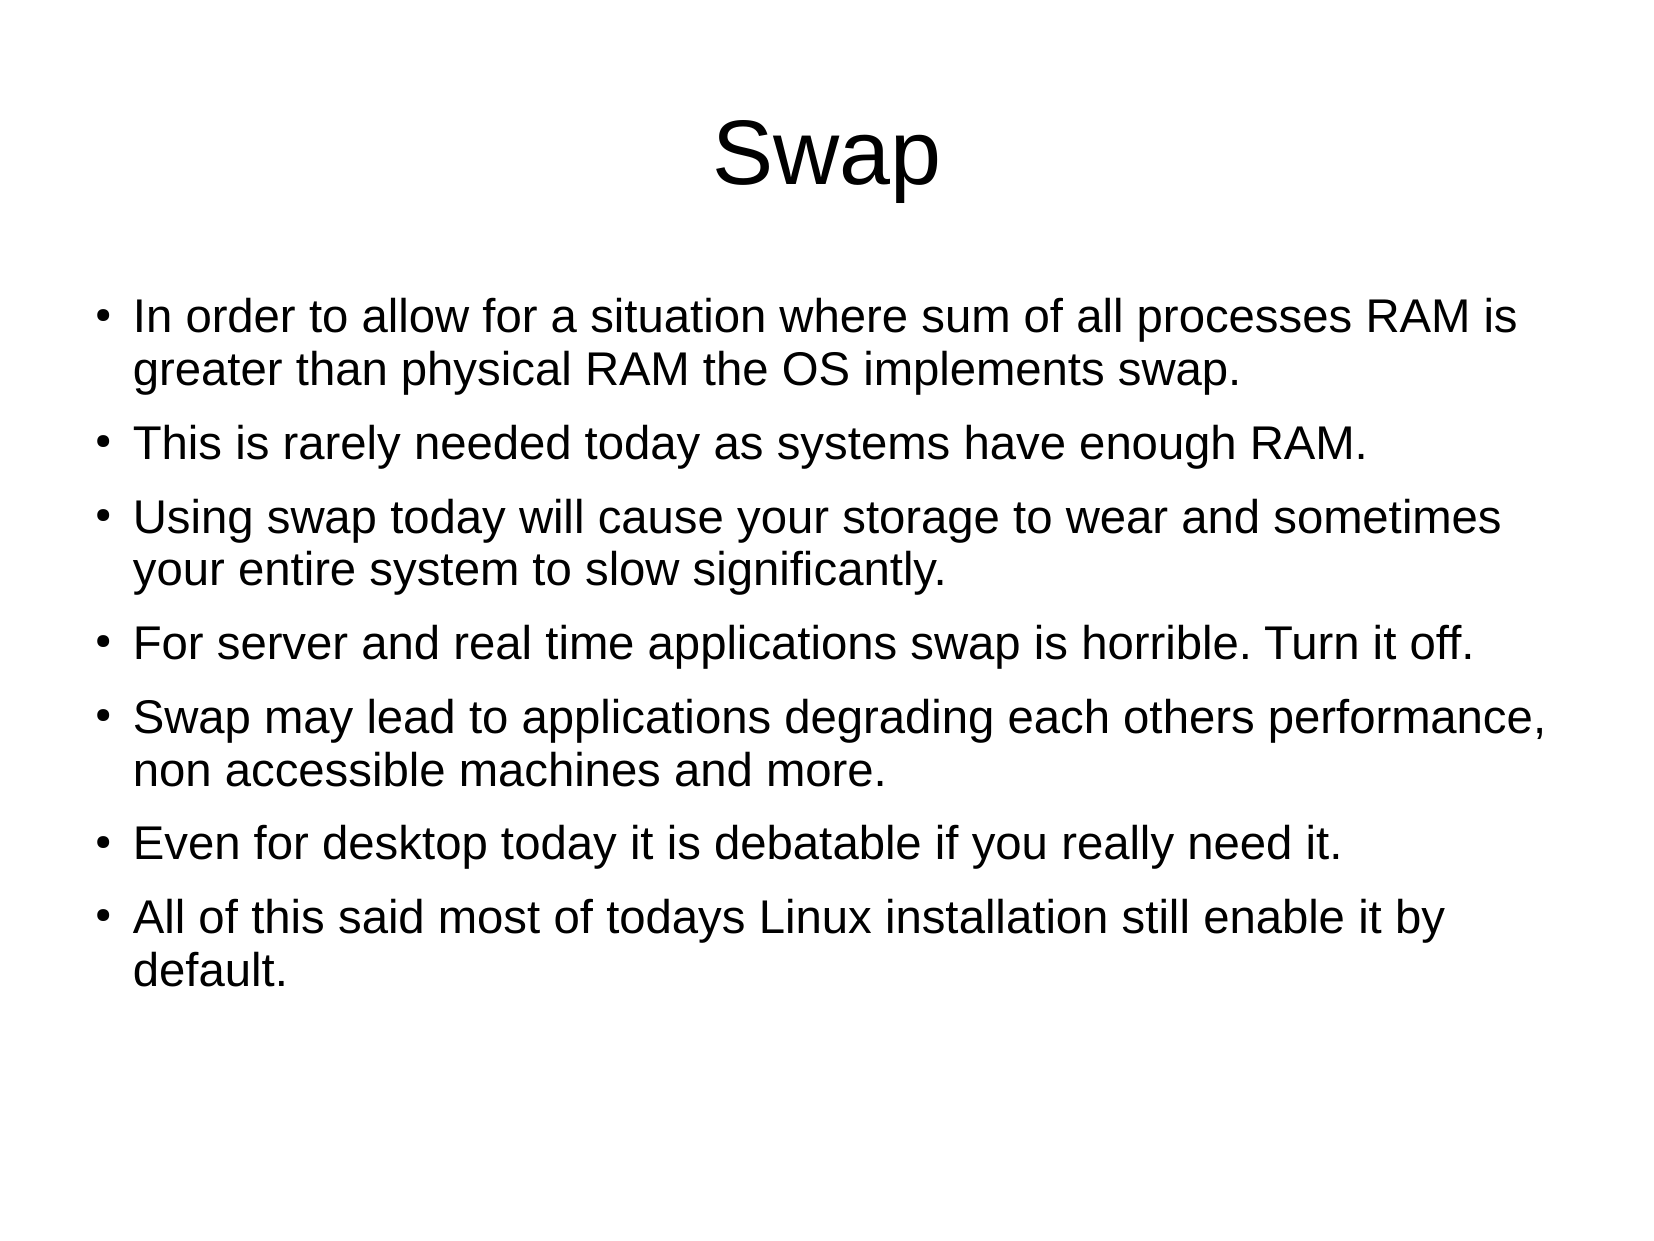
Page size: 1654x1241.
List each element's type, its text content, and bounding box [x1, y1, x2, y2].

title Swap [82, 49, 1571, 257]
list In order to allow for a situation where sum of all processes RAM is greater than physical RAM the OS implements swap. This is rarely needed today as systems have enough RAM. Using swap today will cause your storage to wear and sometimes your entire system to slow significantly. For server and real time applications swap is horrible. Turn it off. Swap may lead to applications degrading each others performance, non accessible machines and more. Even for desktop today it is debatable if you really need it. All of this said most of todays Linux installation still enable it by default. [82, 290, 1571, 1010]
